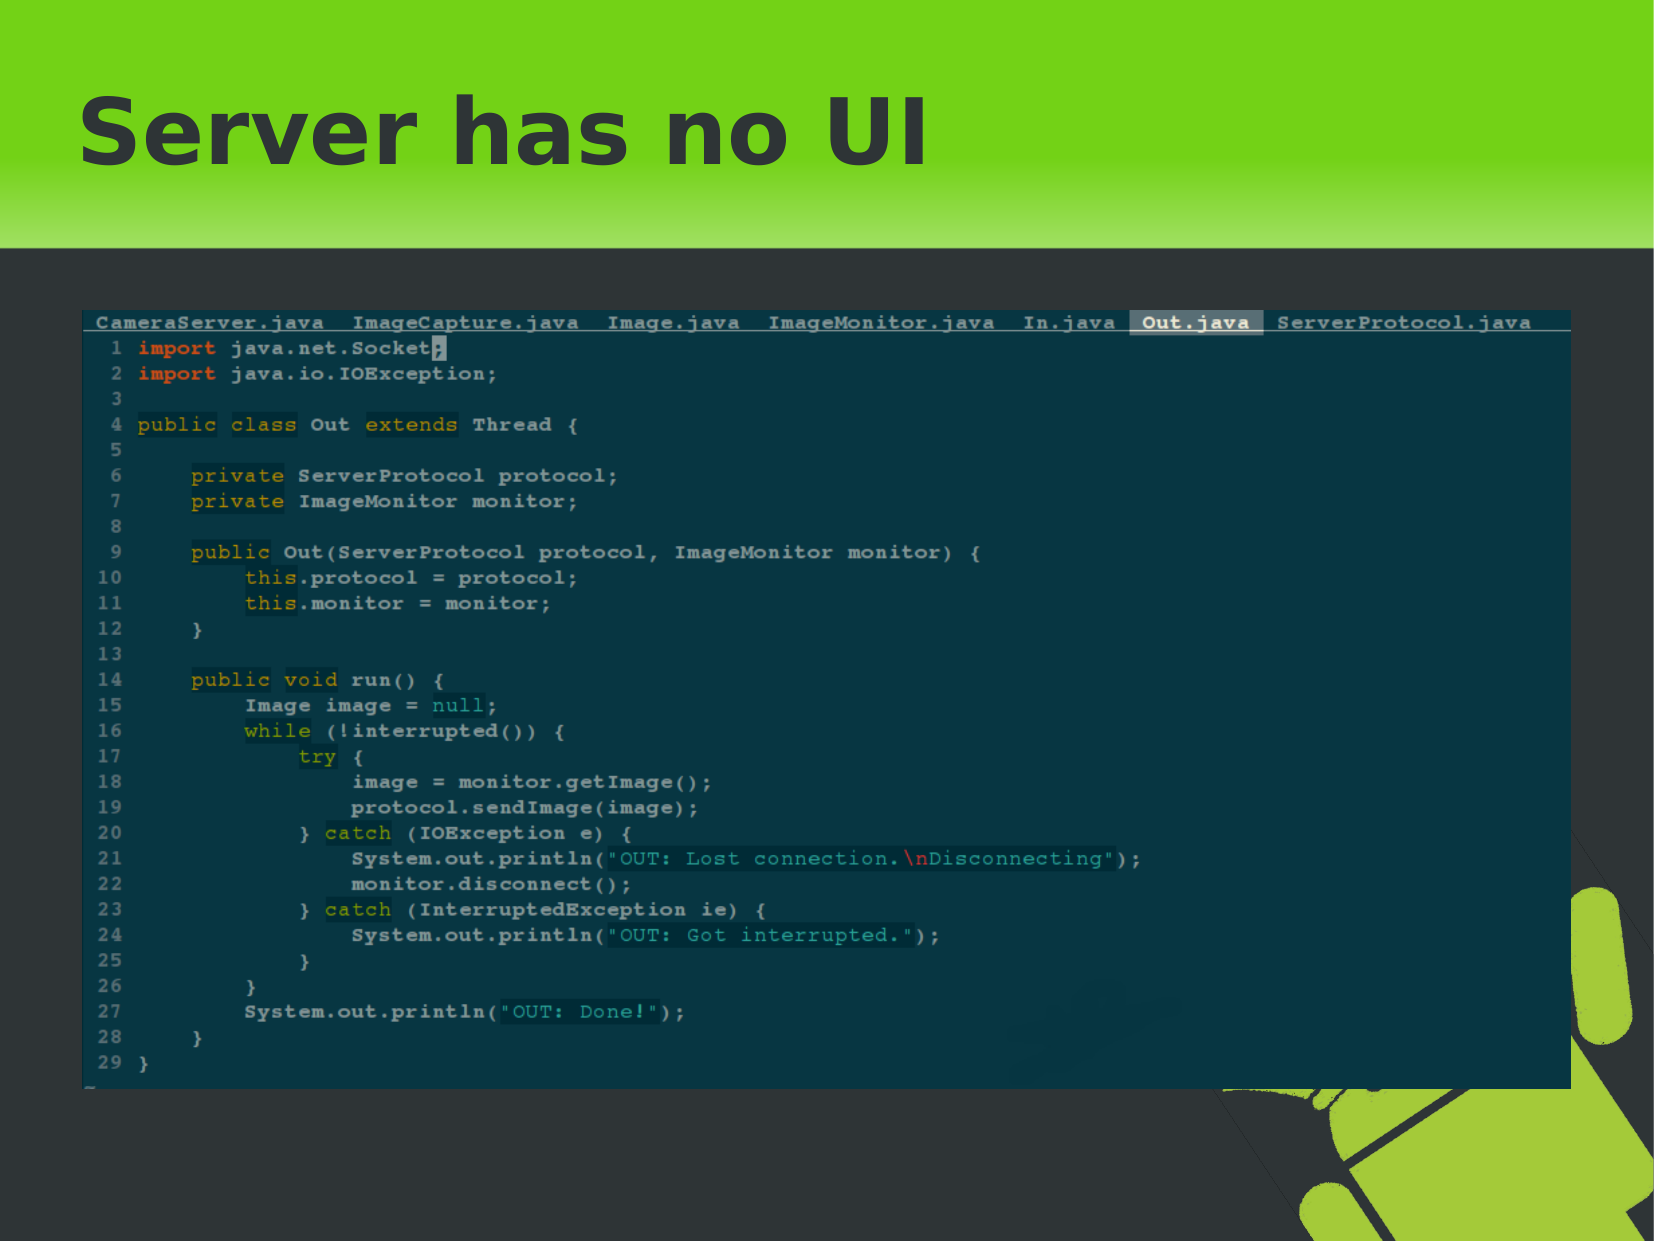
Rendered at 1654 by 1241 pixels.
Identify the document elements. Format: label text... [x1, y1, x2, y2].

title Server has no UI [76, 29, 1565, 237]
picture [0, 0, 1654, 1241]
